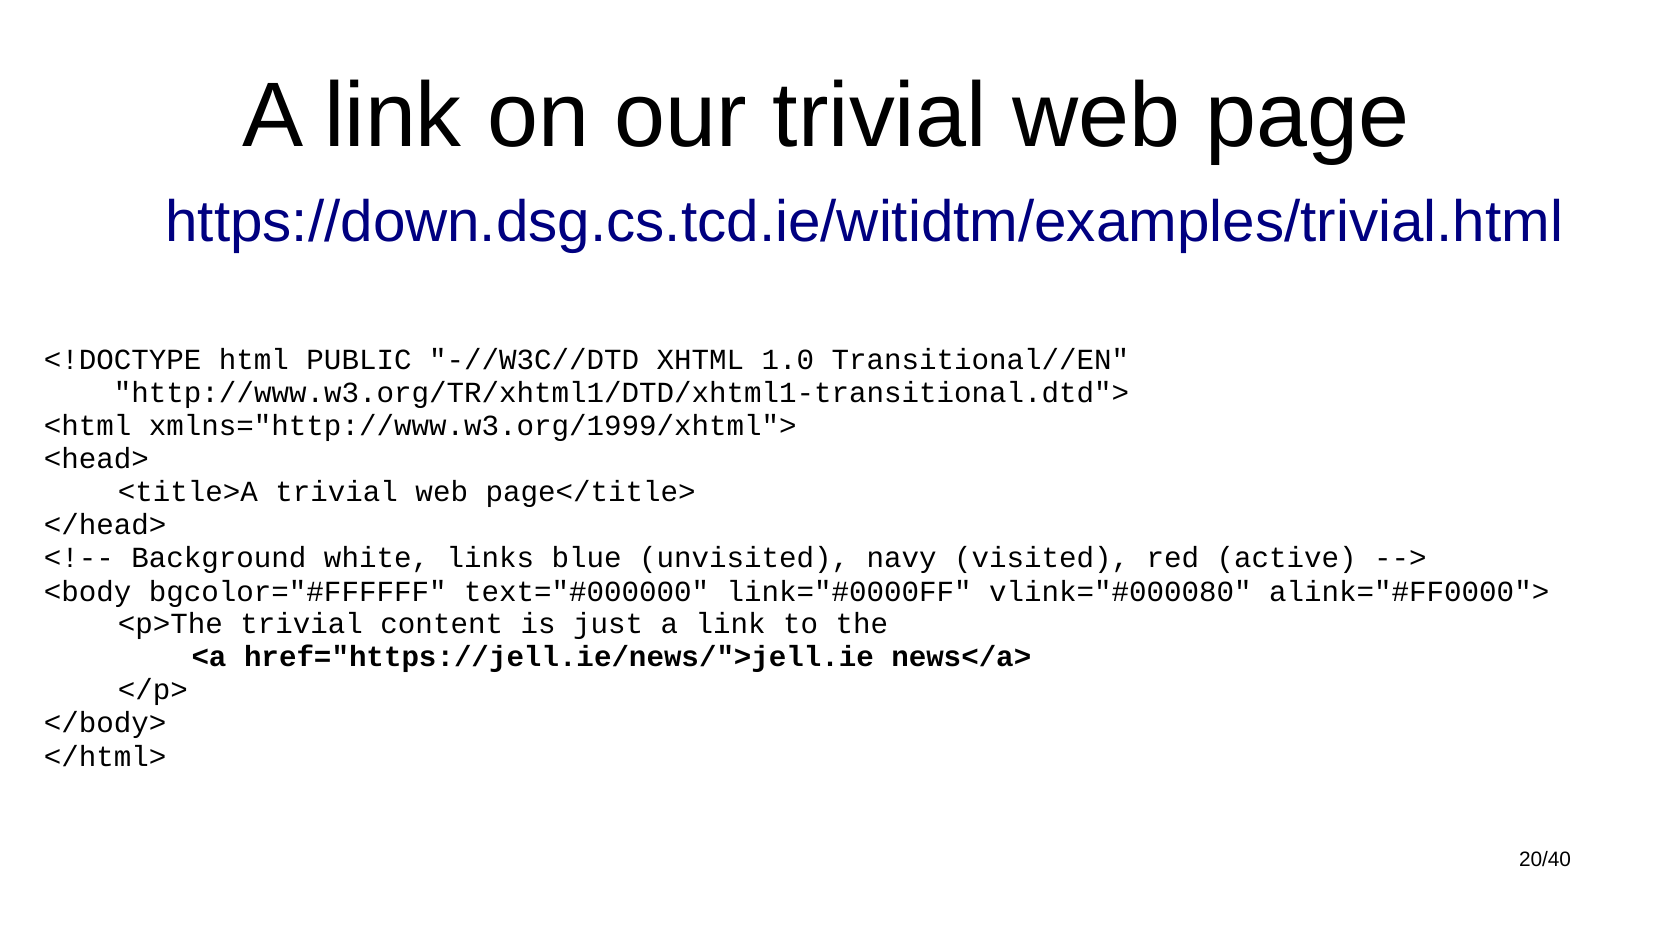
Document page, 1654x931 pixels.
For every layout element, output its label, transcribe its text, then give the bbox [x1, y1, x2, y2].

title A link on our trivial web page [82, 37, 1571, 193]
text_box <!DOCTYPE html PUBLIC "-//W3C//DTD XHTML 1.0 Transitional//EN" "http://www.w3.org/TR/xhtml1/DTD/xhtml1-transitional.dtd"> <html xmlns="http://www.w3.org/1999/xhtml"> <head> <title>A trivial web page</title> </head> <!-- Background white, links blue (unvisited), navy (visited), red (active) --> <body bgcolor="#FFFFFF" text="#000000" link="#0000FF" vlink="#000080" alink="#FF0000"> <p>The trivial content is just a link to the <a href="https://jell.ie/news/">jell.ie news</a> </p> </body> </html> [29, 338, 1619, 816]
list https://down.dsg.cs.tcd.ie/witidtm/examples/trivial.html [94, 181, 1583, 338]
